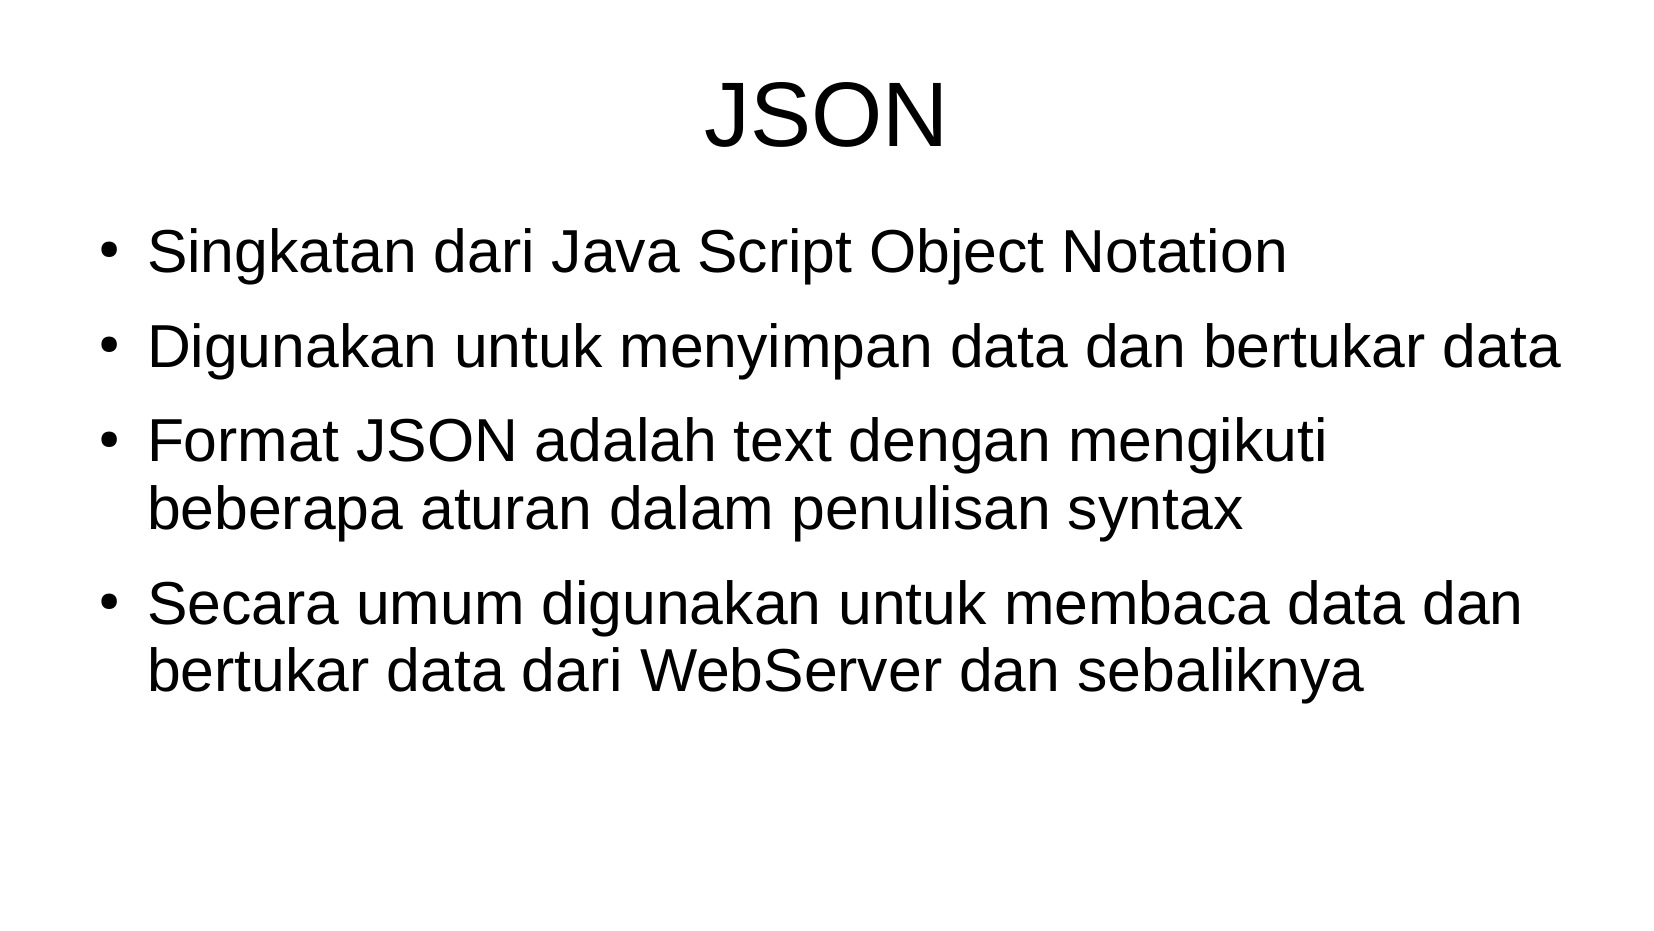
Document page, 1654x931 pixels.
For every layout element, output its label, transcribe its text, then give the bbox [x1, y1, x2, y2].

list Singkatan dari Java Script Object Notation Digunakan untuk menyimpan data dan bertukar data Format JSON adalah text dengan mengikuti beberapa aturan dalam penulisan syntax Secara umum digunakan untuk membaca data dan bertukar data dari WebServer dan sebaliknya [82, 217, 1571, 758]
title JSON [82, 37, 1571, 193]
